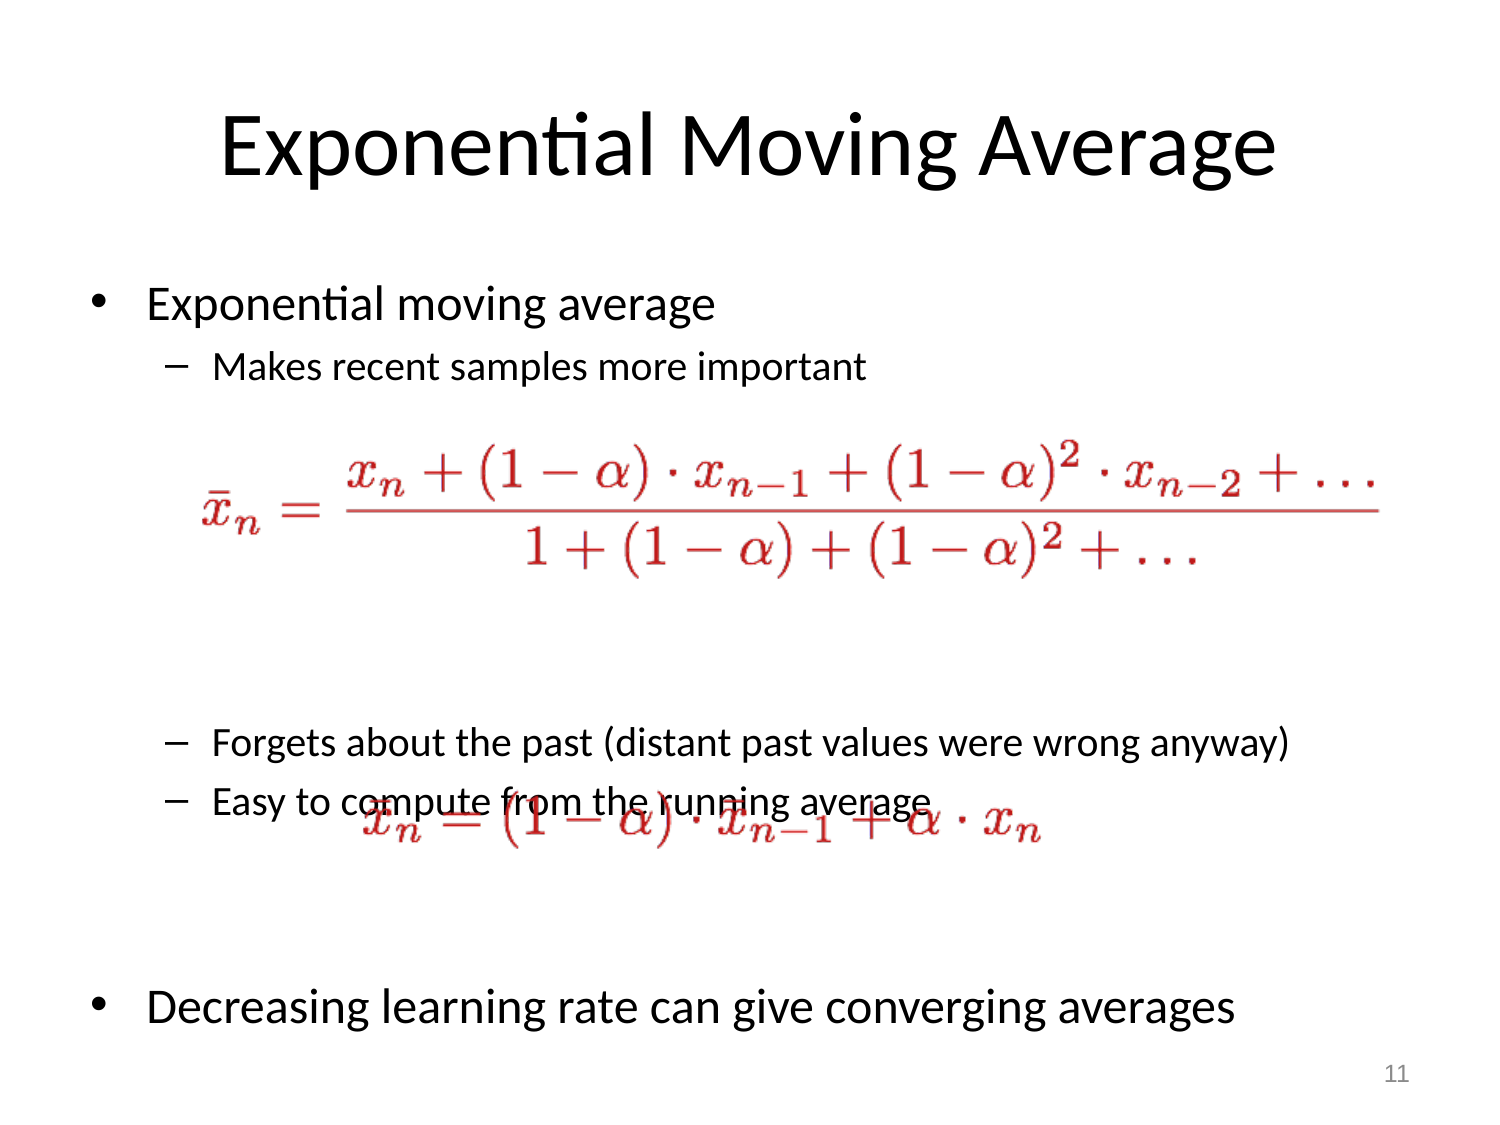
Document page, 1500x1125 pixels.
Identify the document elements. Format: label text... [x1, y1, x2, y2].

picture [362, 787, 1047, 852]
list Exponential moving average Makes recent samples more important Forgets about the past (distant past values were wrong anyway) Easy to compute from the running average Decreasing learning rate can give converging averages [75, 262, 1425, 1063]
title Exponential Moving Average [75, 45, 1425, 233]
slide_number <number> [1074, 1042, 1425, 1103]
picture [201, 437, 1388, 582]
